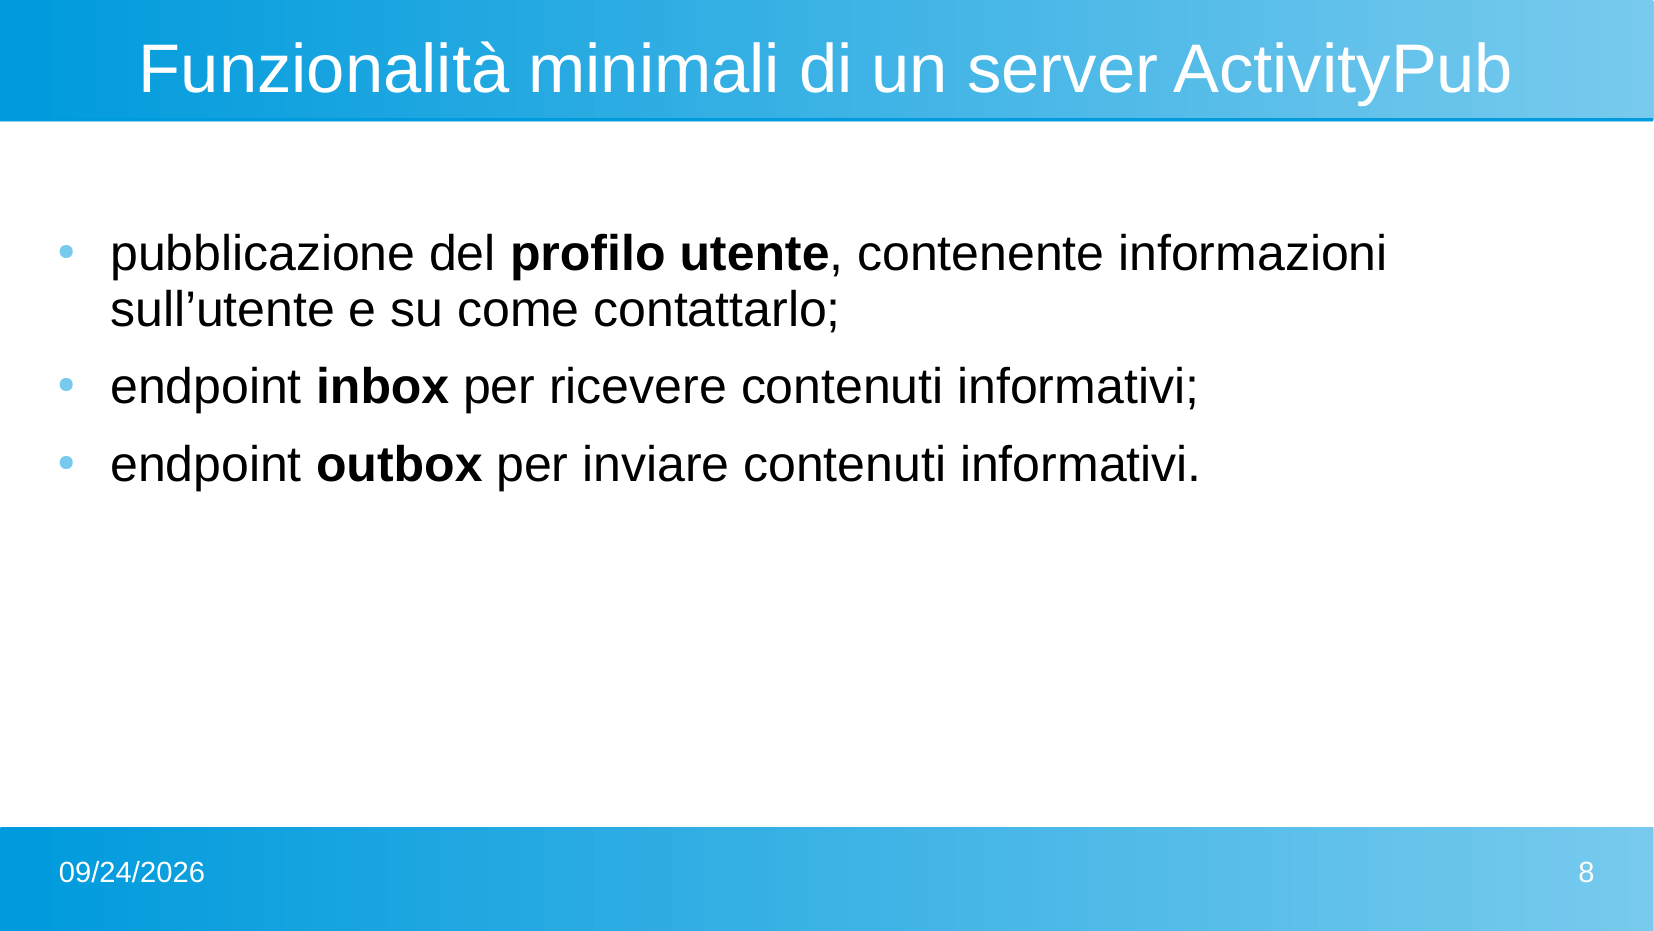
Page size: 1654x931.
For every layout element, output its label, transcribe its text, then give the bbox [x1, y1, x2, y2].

list pubblicazione del profilo utente, contenente informazioni sull’utente e su come contattarlo; endpoint inbox per ricevere contenuti informativi; endpoint outbox per inviare contenuti informativi. [39, 225, 1576, 526]
title Funzionalità minimali di un server ActivityPub [59, 29, 1595, 108]
